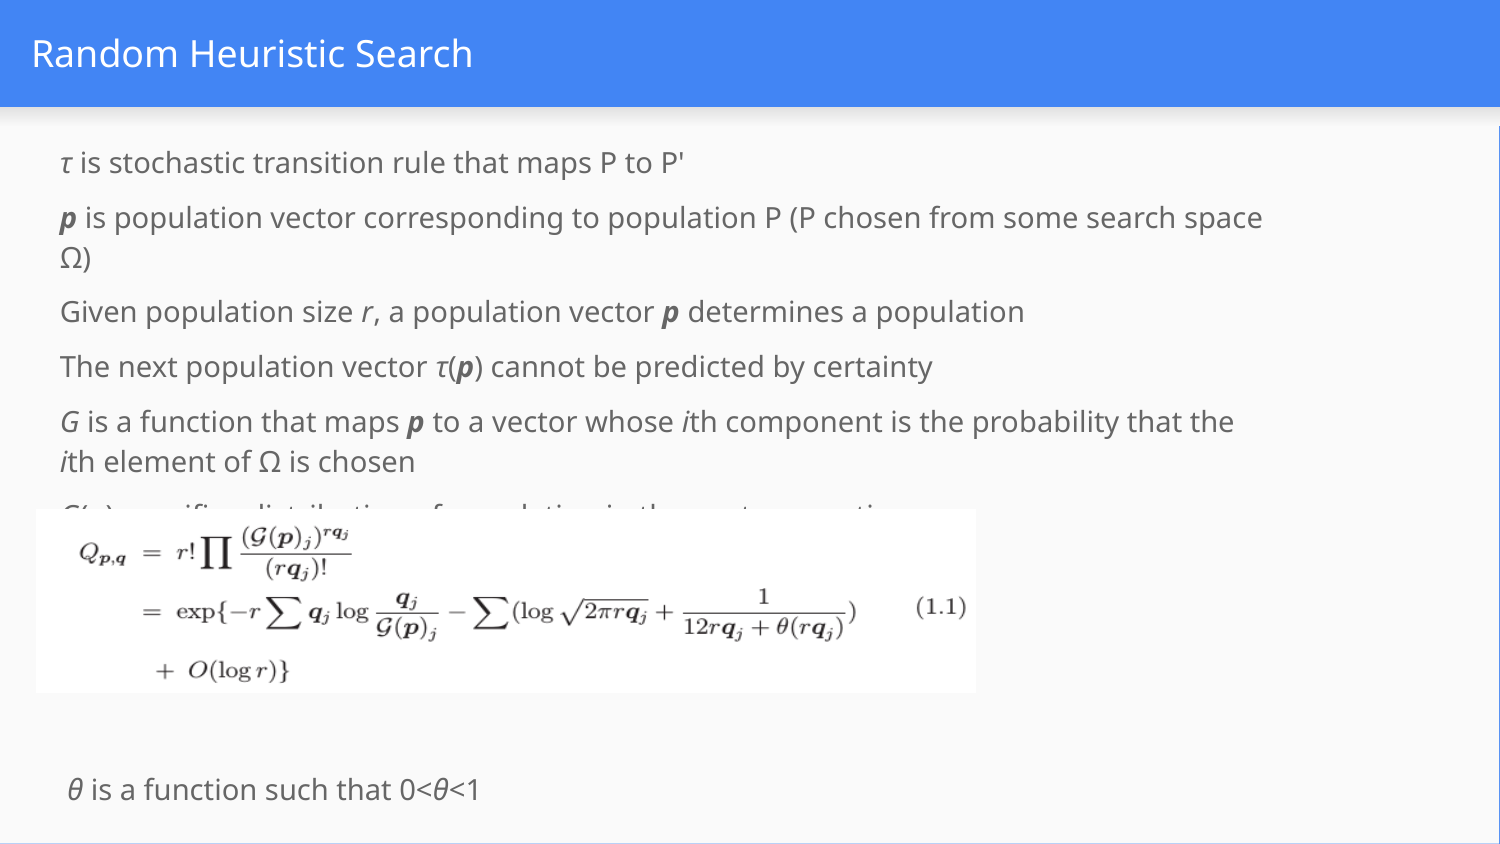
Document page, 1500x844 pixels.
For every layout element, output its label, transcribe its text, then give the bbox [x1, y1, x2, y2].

title Random Heuristic Search [16, 2, 1464, 102]
text_box τ is stochastic transition rule that maps P to P' p is population vector corresponding to population P (P chosen from some search space Ω) Given population size r, a population vector p determines a population The next population vector τ(p) cannot be predicted by certainty G is a function that maps p to a vector whose ith component is the probability that the ith element of Ω is chosen G(p) specifies distribution of population in the next generation θ is a function such that 0<θ<1 [45, 135, 1291, 781]
picture [36, 509, 976, 693]
